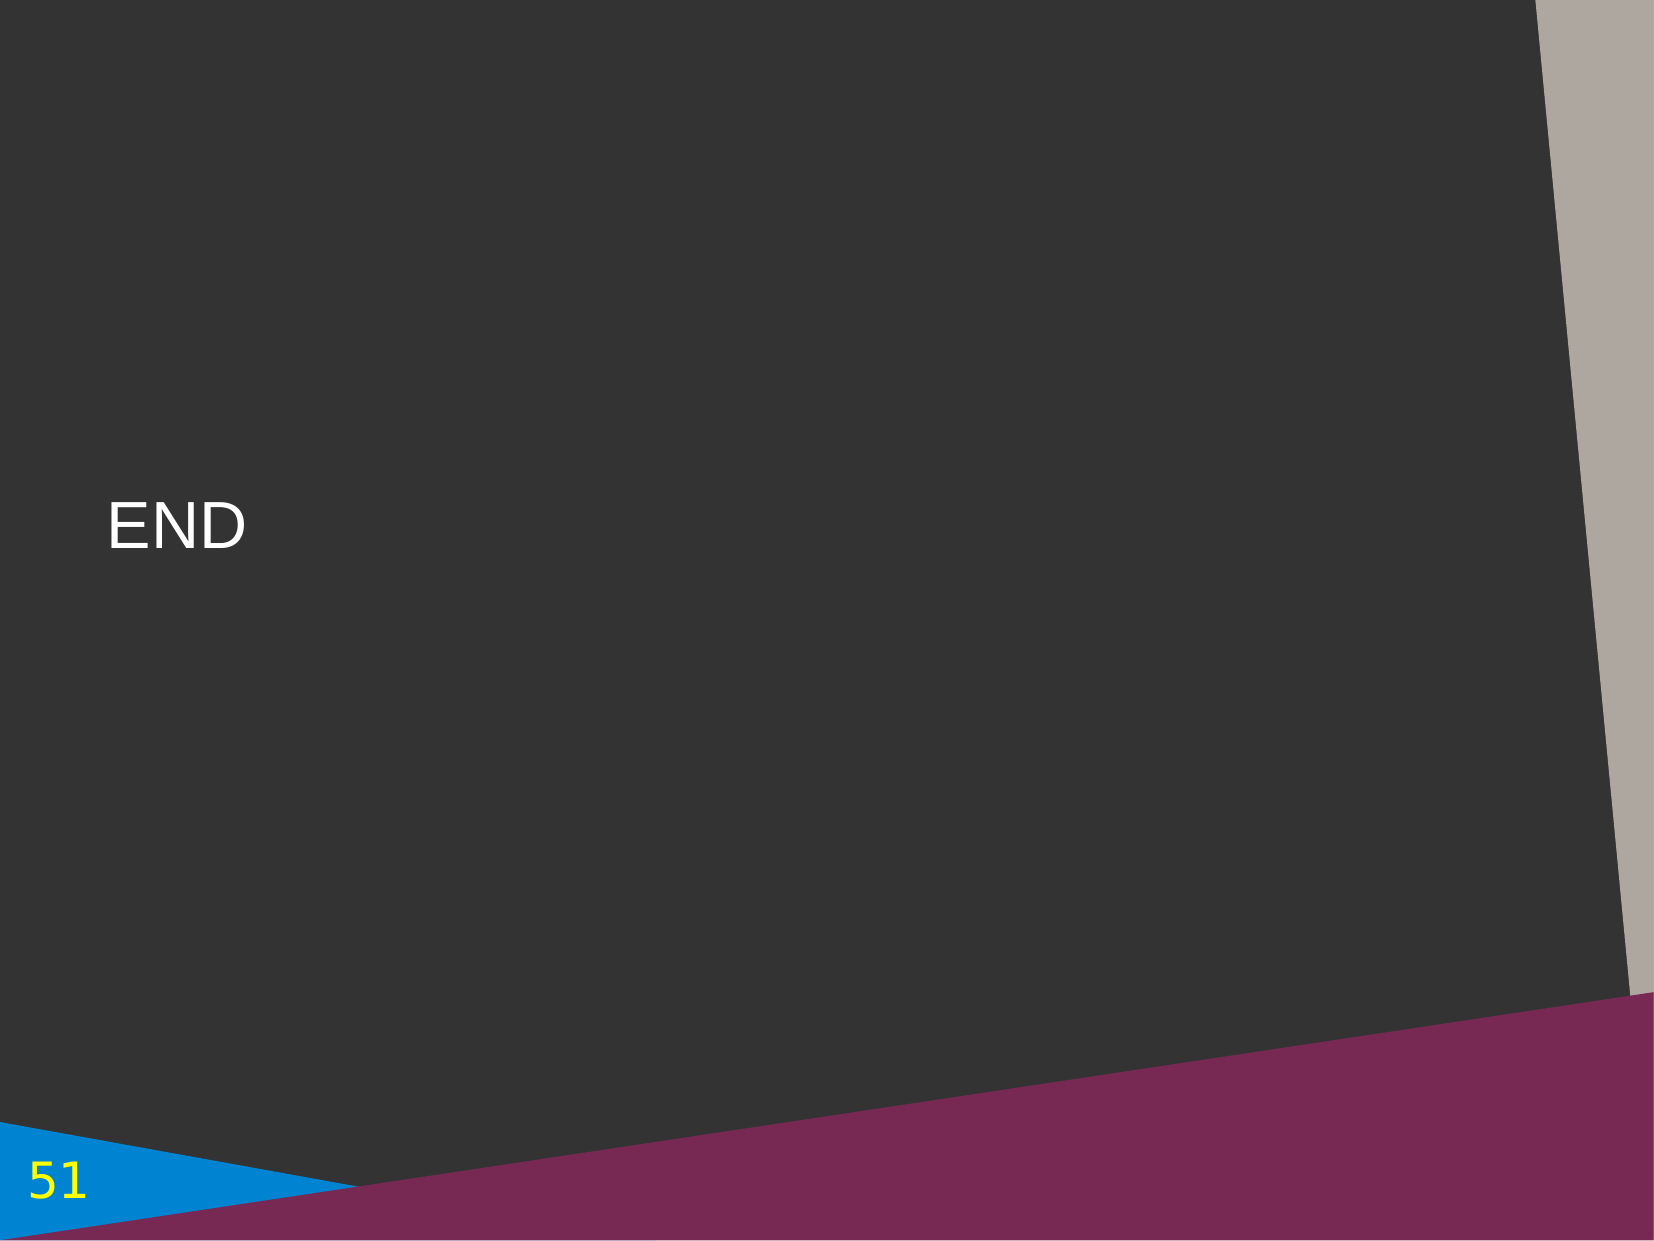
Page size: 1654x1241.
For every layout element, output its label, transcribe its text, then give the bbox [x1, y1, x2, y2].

list END [35, 59, 1524, 993]
